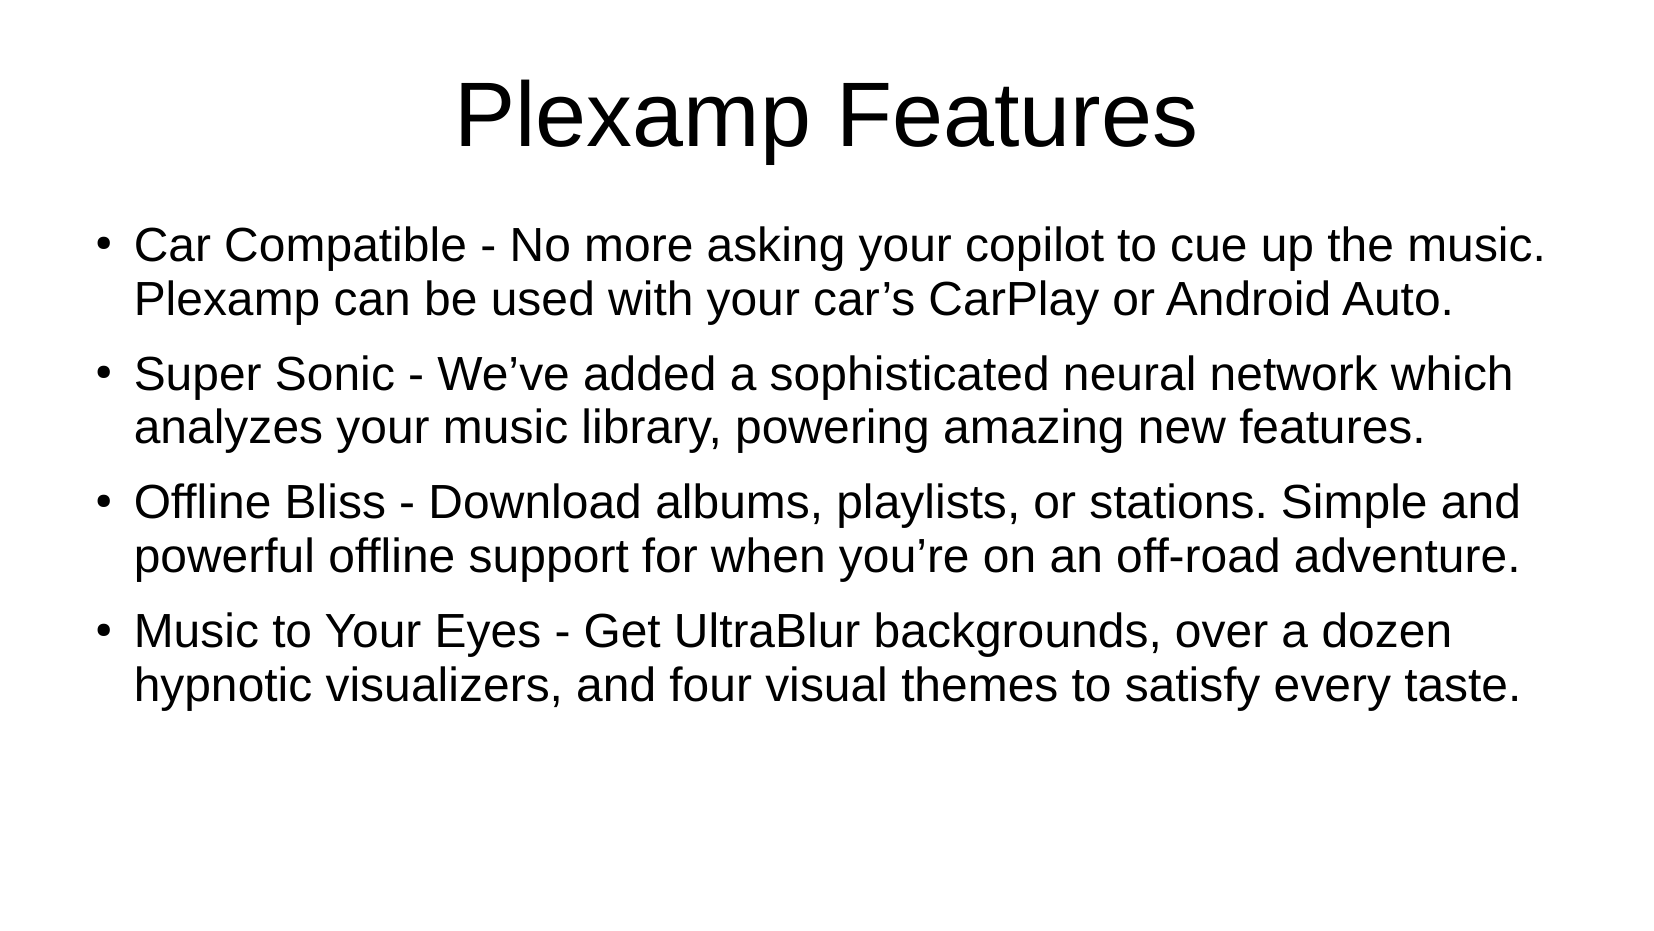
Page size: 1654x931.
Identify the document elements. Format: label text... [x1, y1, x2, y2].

title Plexamp Features [82, 37, 1571, 193]
list Car Compatible - No more asking your copilot to cue up the music. Plexamp can be used with your car’s CarPlay or Android Auto. Super Sonic - We’ve added a sophisticated neural network which analyzes your music library, powering amazing new features. Offline Bliss - Download albums, playlists, or stations. Simple and powerful offline support for when you’re on an off-road adventure. Music to Your Eyes - Get UltraBlur backgrounds, over a dozen hypnotic visualizers, and four visual themes to satisfy every taste. [82, 217, 1571, 758]
